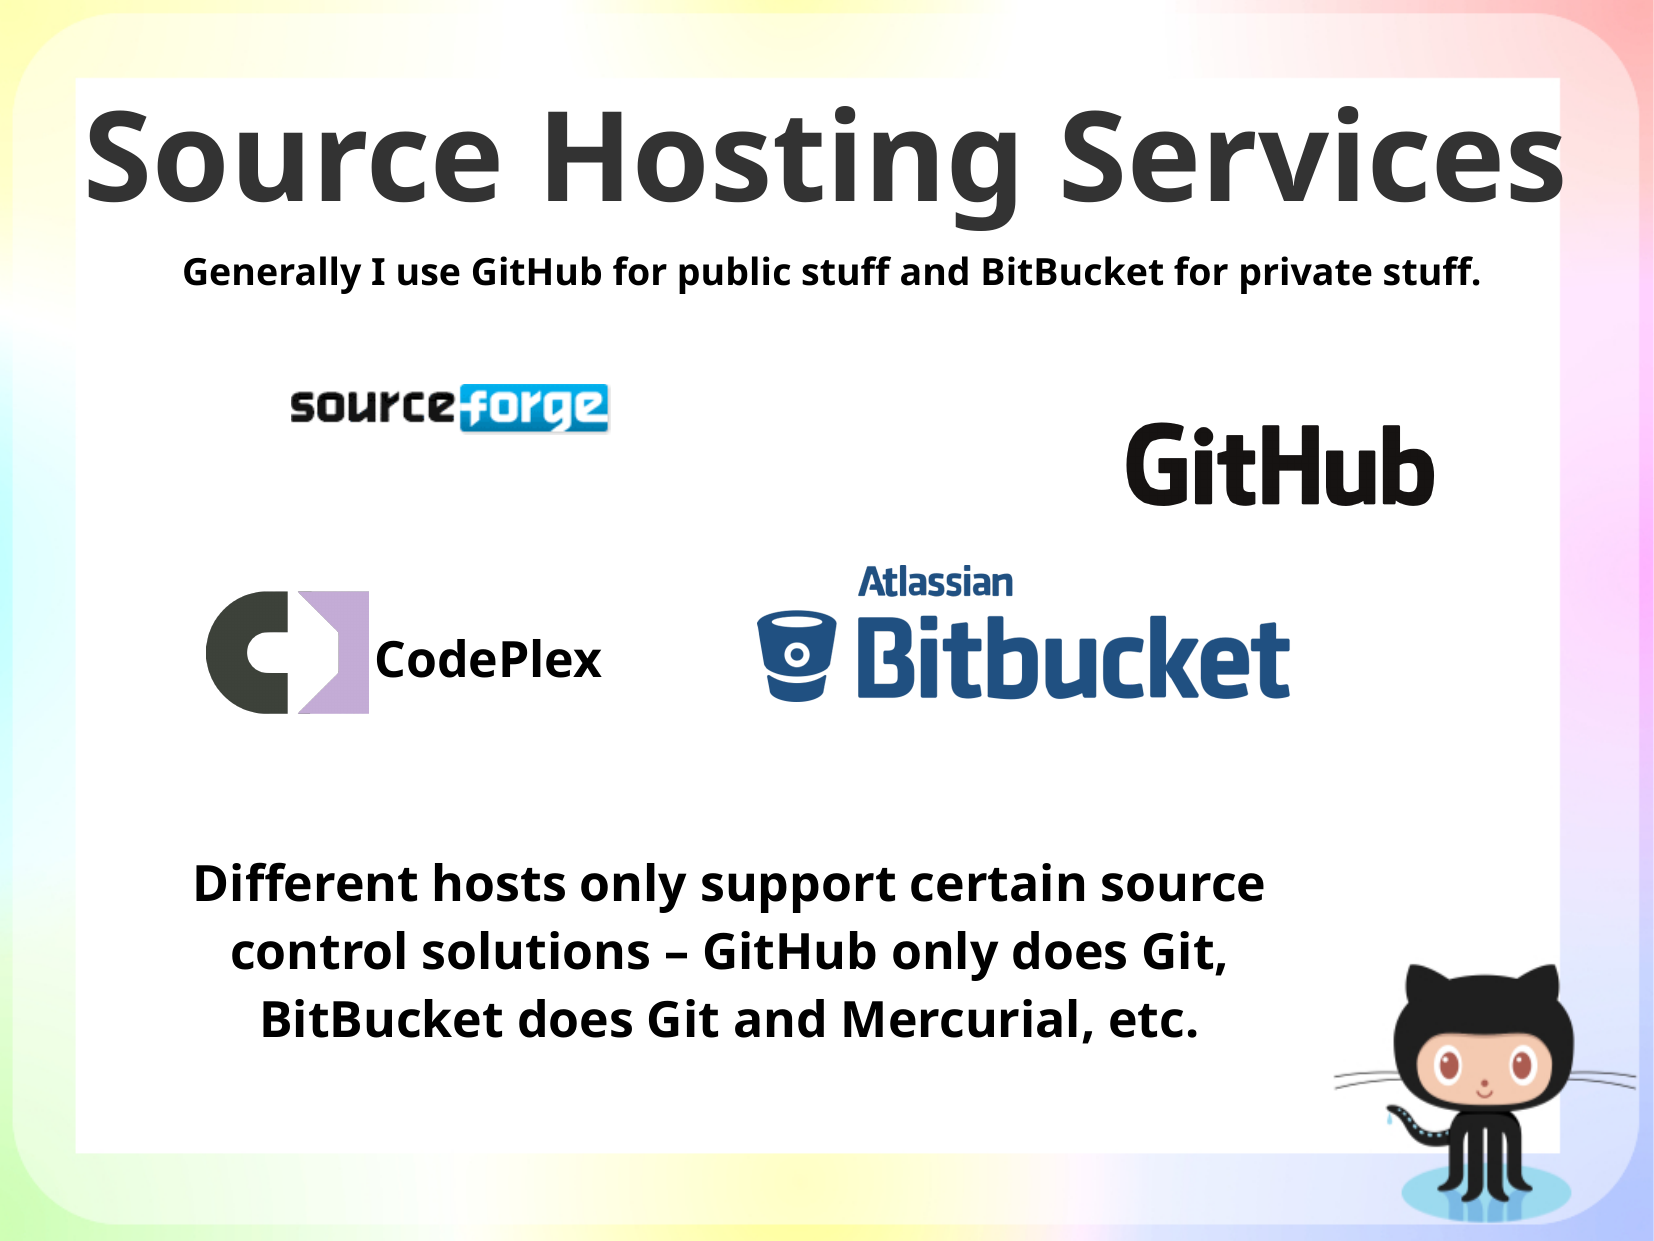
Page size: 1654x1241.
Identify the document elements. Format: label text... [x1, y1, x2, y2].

text_box CodePlex [320, 623, 657, 687]
title Source Hosting Services [82, 49, 1571, 257]
picture [0, 0, 1654, 1241]
text_box Generally I use GitHub for public stuff and BitBucket for private stuff. [160, 244, 1506, 309]
text_box Different hosts only support certain source control solutions – GitHub only does Git, BitBucket does Git and Mercurial, etc. [131, 847, 1329, 1090]
